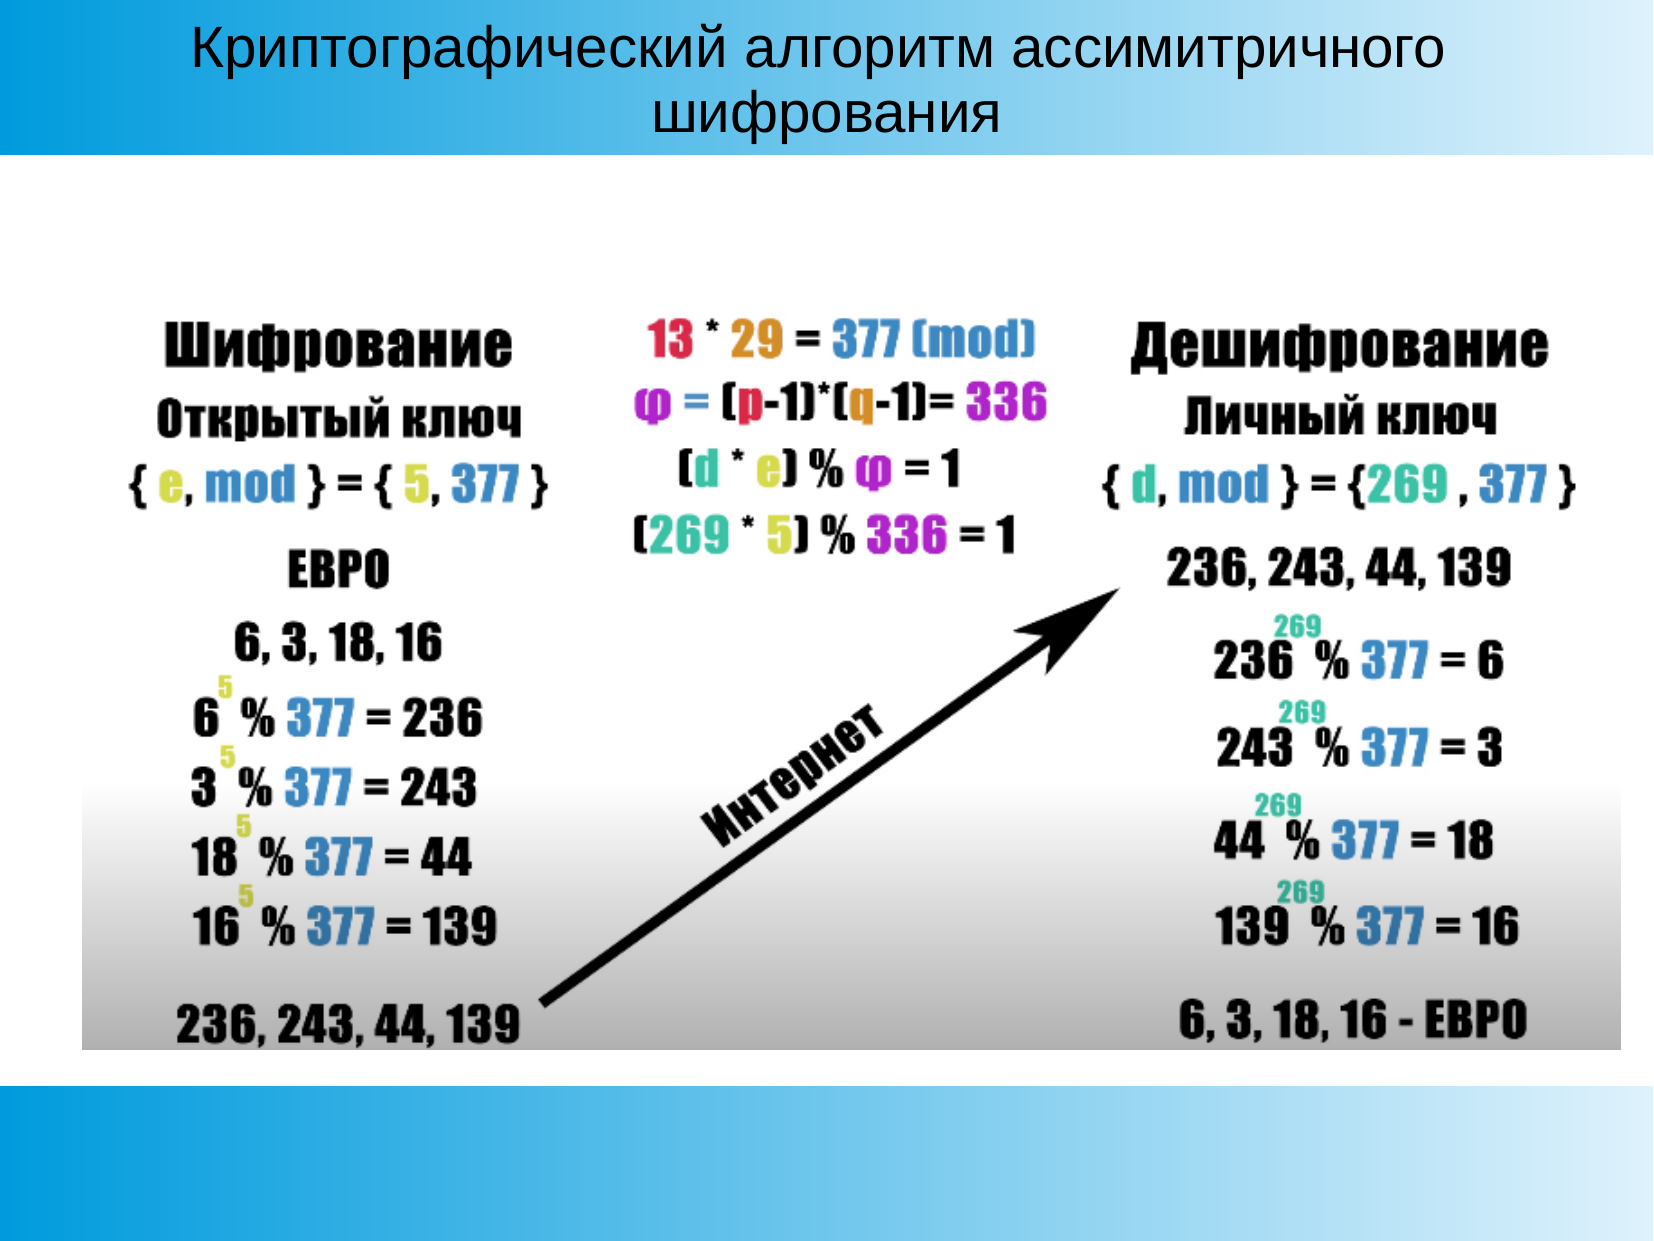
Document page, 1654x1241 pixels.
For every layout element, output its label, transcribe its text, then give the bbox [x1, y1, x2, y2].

title Криптографический алгоритм ассимитричного шифрования [82, 15, 1571, 146]
picture [82, 280, 1621, 1051]
